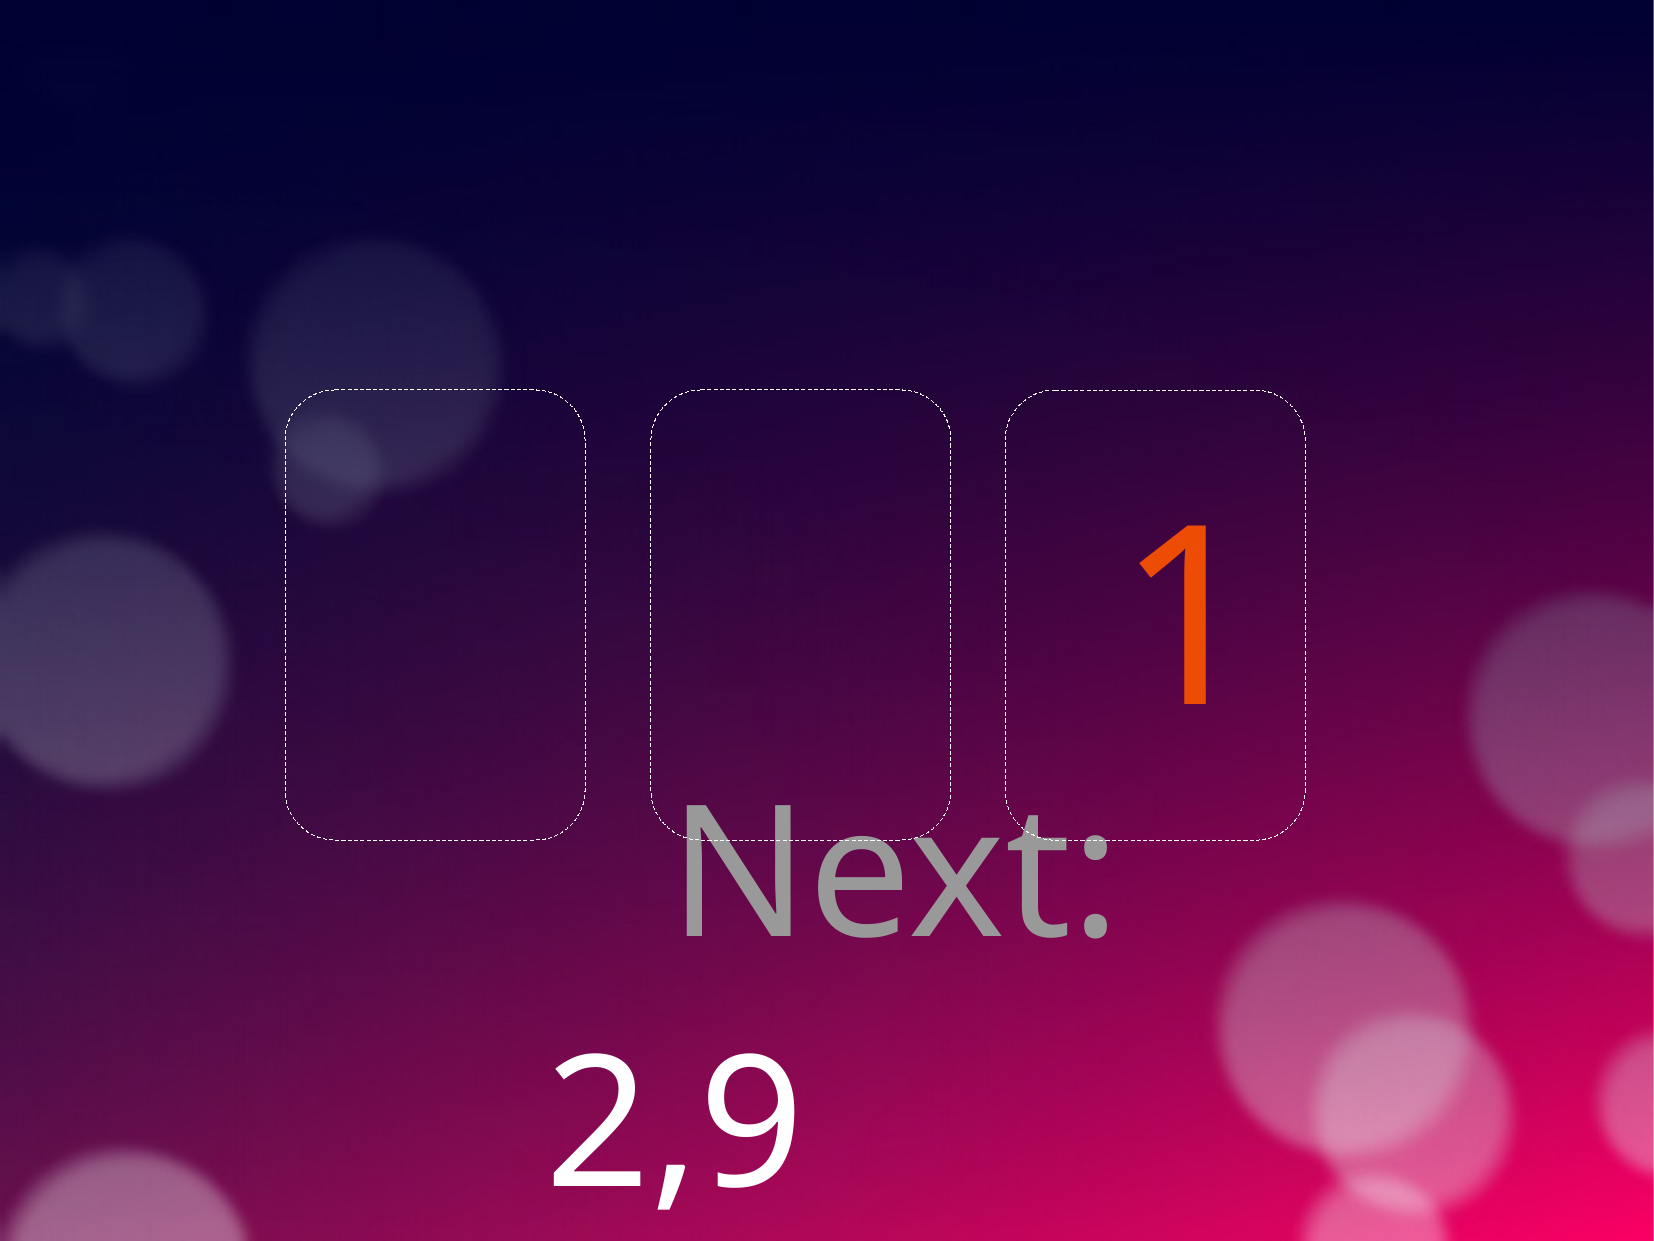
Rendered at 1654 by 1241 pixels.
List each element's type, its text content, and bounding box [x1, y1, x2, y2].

picture [0, 0, 1654, 1241]
title 1 [900, 360, 1276, 856]
title Next: 2,9 [510, 839, 1366, 1141]
